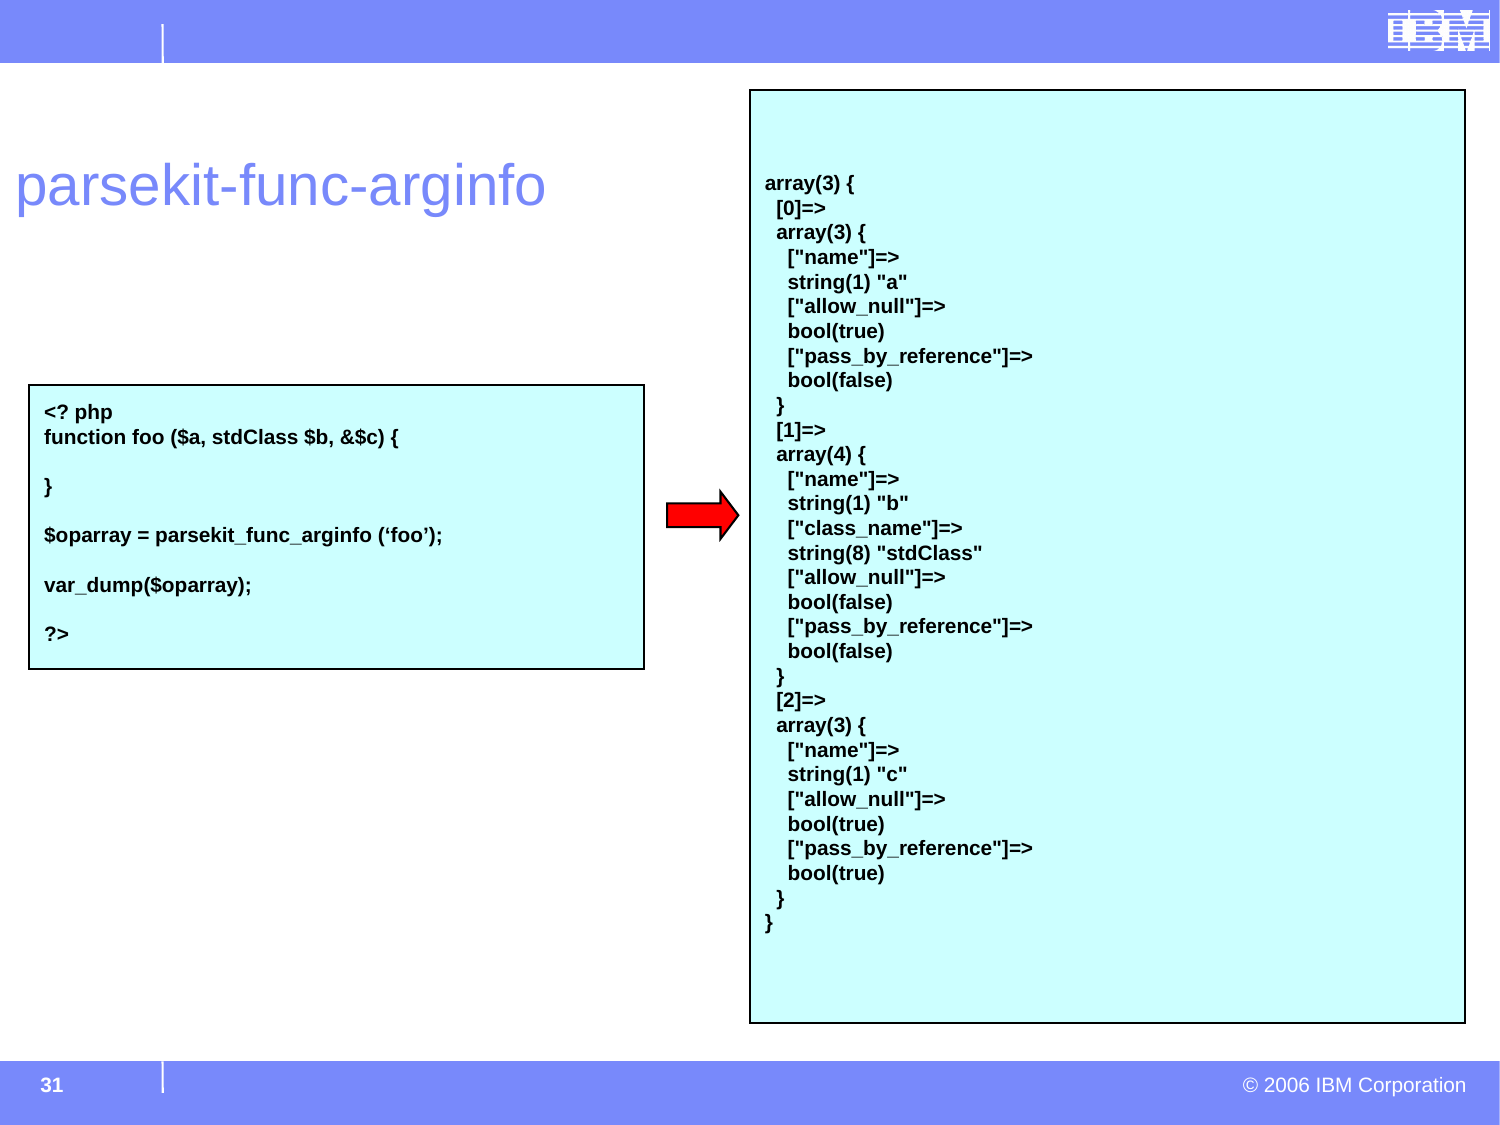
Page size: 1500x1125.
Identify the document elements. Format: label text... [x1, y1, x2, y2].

text_box <? php function foo ($a, stdClass $b, &$c) { } $oparray = parsekit_func_arginfo (‘foo’); var_dump($oparray); ?> [29, 385, 644, 669]
text_box parsekit-func-arginfo [0, 142, 749, 225]
text_box [667, 491, 739, 539]
text_box array(3) { [0]=> array(3) { ["name"]=> string(1) "a" ["allow_null"]=> bool(true)‏ ["pass_by_reference"]=> bool(false)‏ } [1]=> array(4) { ["name"]=> string(1) "b" ["class_name"]=> string(8) "stdClass" ["allow_null"]=> bool(false)‏ ["pass_by_reference"]=> bool(false)‏ } [2]=> array(3) { ["name"]=> string(1) "c" ["allow_null"]=> bool(true)‏ ["pass_by_reference"]=> bool(true)‏ } } [749, 90, 1465, 1024]
